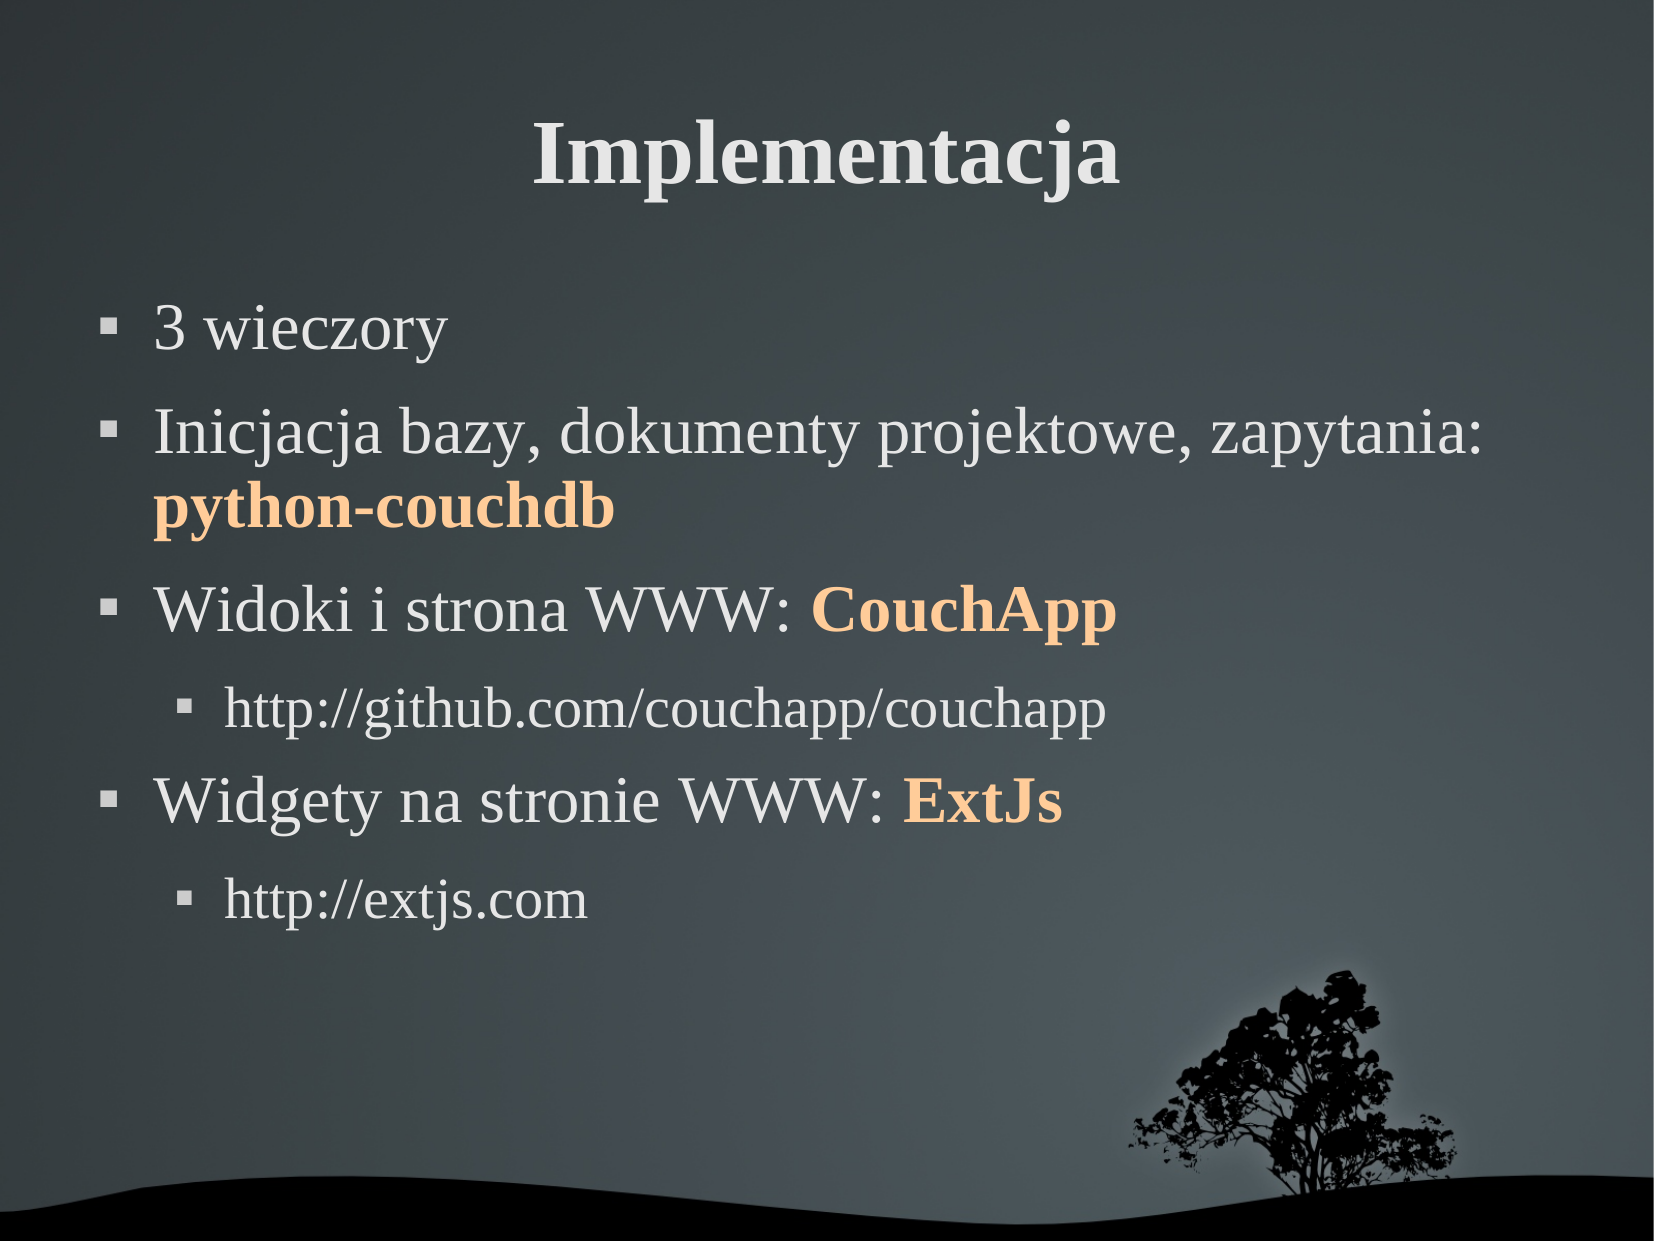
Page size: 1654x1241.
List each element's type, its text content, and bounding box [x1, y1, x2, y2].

picture [0, 0, 1654, 1241]
title Implementacja [82, 49, 1571, 257]
list 3 wieczory Inicjacja bazy, dokumenty projektowe, zapytania: python-couchdb Widoki i strona WWW: CouchApp http://github.com/couchapp/couchapp Widgety na stronie WWW: ExtJs http://extjs.com [82, 290, 1571, 1094]
